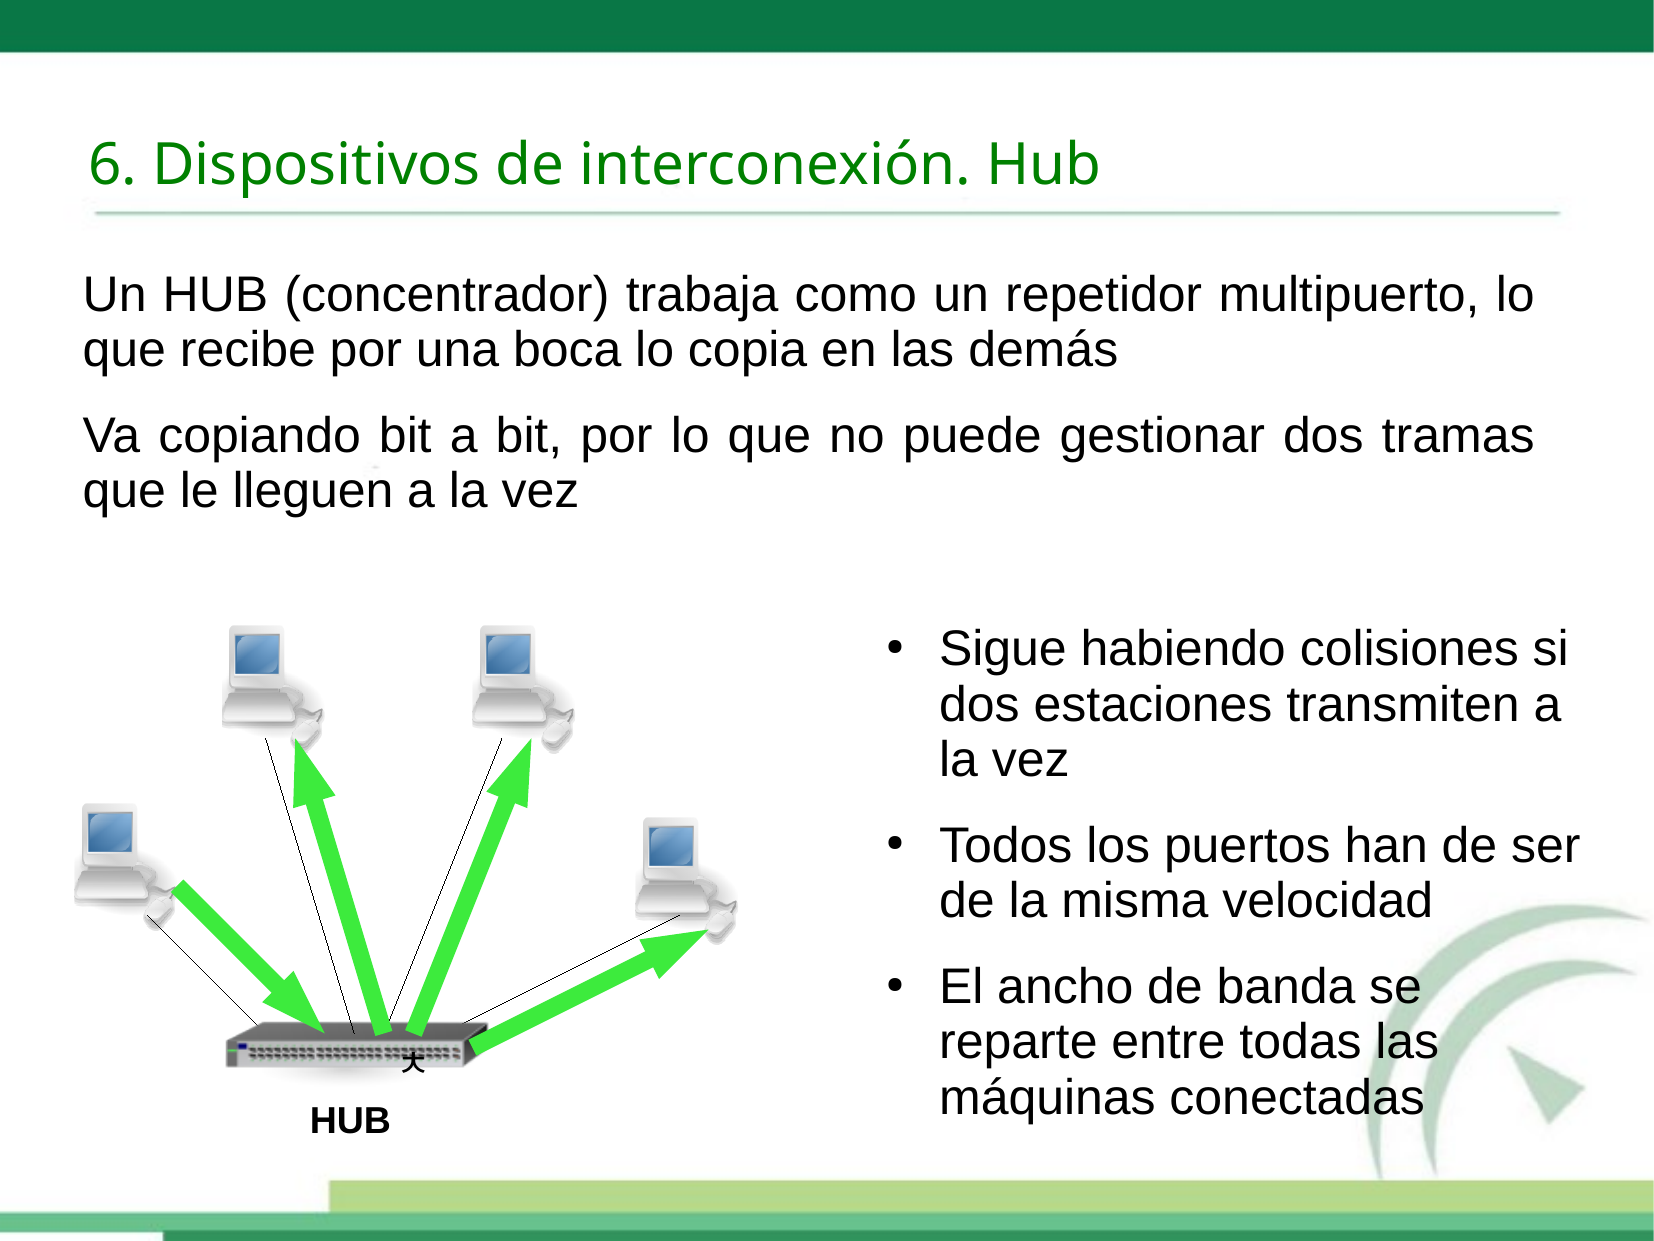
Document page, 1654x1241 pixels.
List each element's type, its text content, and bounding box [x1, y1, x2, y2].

title 6. Dispositivos de interconexión. Hub [88, 58, 1577, 266]
list Sigue habiendo colisiones si dos estaciones transmiten a la vez Todos los puertos han de ser de la misma velocidad El ancho de banda se reparte entre todas las máquinas conectadas [868, 620, 1595, 1126]
picture [0, 0, 1654, 1241]
text_box HUB [295, 1092, 414, 1151]
list Un HUB (concentrador) trabaja como un repetidor multipuerto, lo que recibe por una boca lo copia en las demás Va copiando bit a bit, por lo que no puede gestionar dos tramas que le lleguen a la vez [82, 265, 1536, 519]
